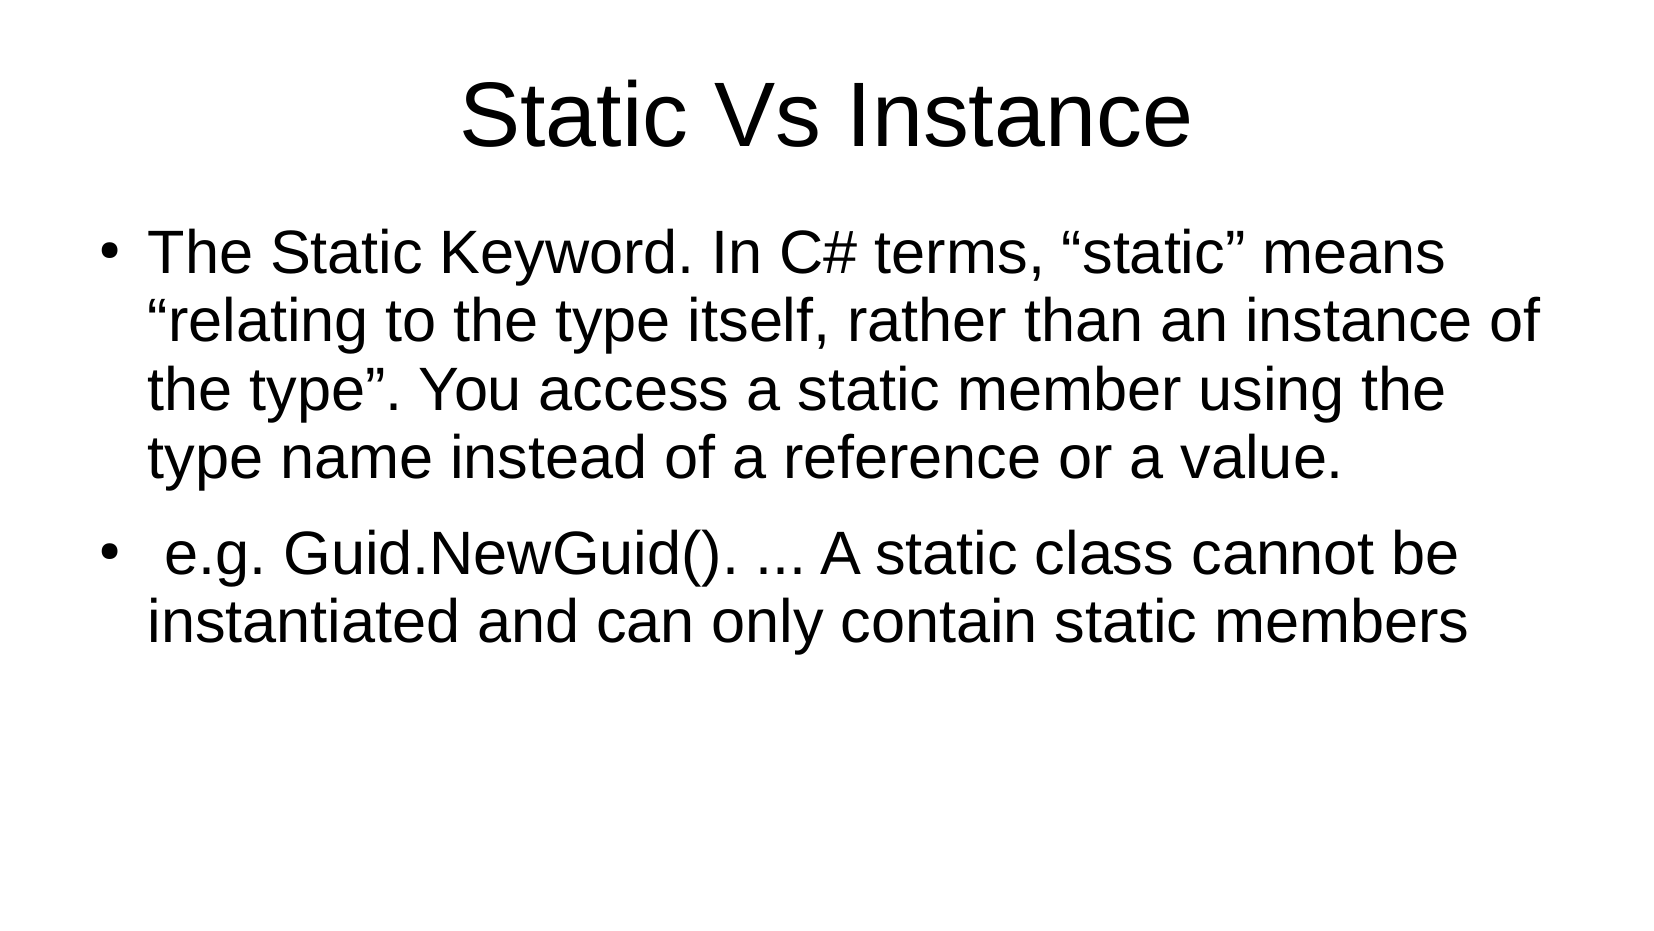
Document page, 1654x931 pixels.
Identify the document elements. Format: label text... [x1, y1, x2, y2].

list The Static Keyword. In C# terms, “static” means “relating to the type itself, rather than an instance of the type”. You access a static member using the type name instead of a reference or a value. e.g. Guid.NewGuid(). ... A static class cannot be instantiated and can only contain static members [82, 217, 1571, 758]
title Static Vs Instance [82, 37, 1571, 193]
